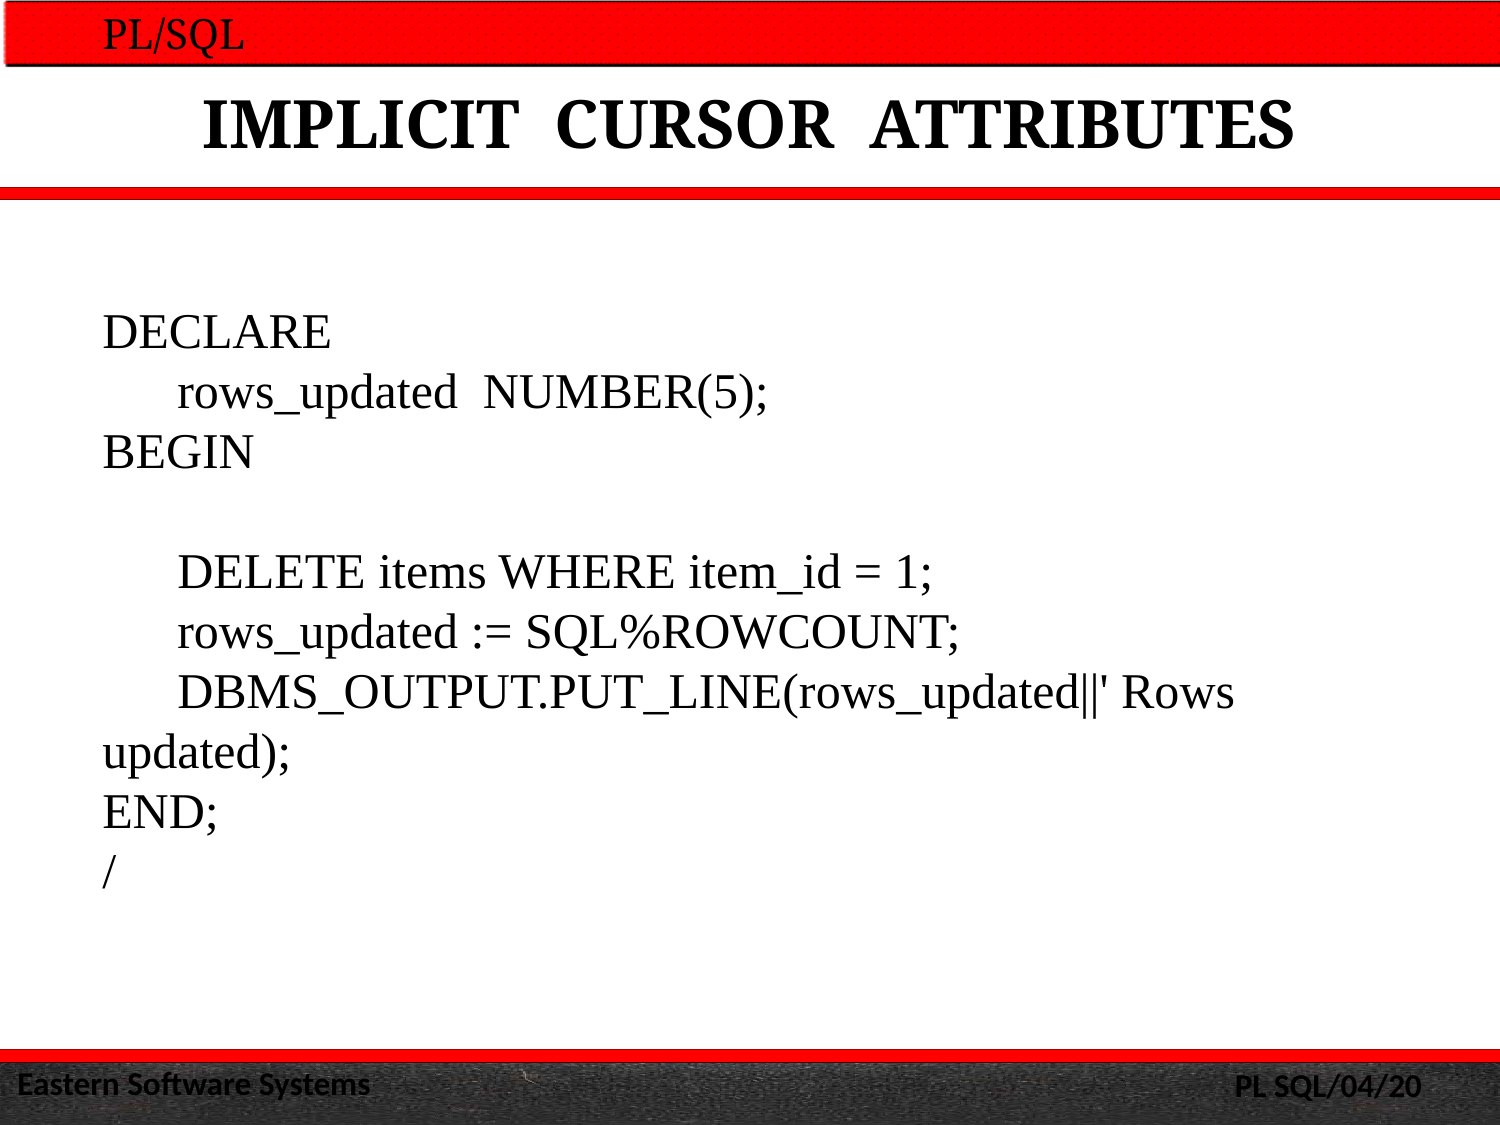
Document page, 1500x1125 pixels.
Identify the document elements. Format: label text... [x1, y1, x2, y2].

picture [0, 187, 1500, 200]
text_box DECLARE rows_updated NUMBER(5); BEGIN DELETE items WHERE item_id = 1; rows_updated := SQL%ROWCOUNT; DBMS_OUTPUT.PUT_LINE(rows_updated||' Rows updated); END; / [87, 291, 1500, 907]
text_box PL SQL/04/20 [379, 1056, 1500, 1125]
text_box Eastern Software Systems [2, 1054, 394, 1110]
picture [0, 1049, 1500, 1125]
picture [0, 0, 1500, 69]
text_box PL/SQL [87, 0, 288, 65]
text_box IMPLICIT CURSOR ATTRIBUTES [0, 74, 1500, 170]
